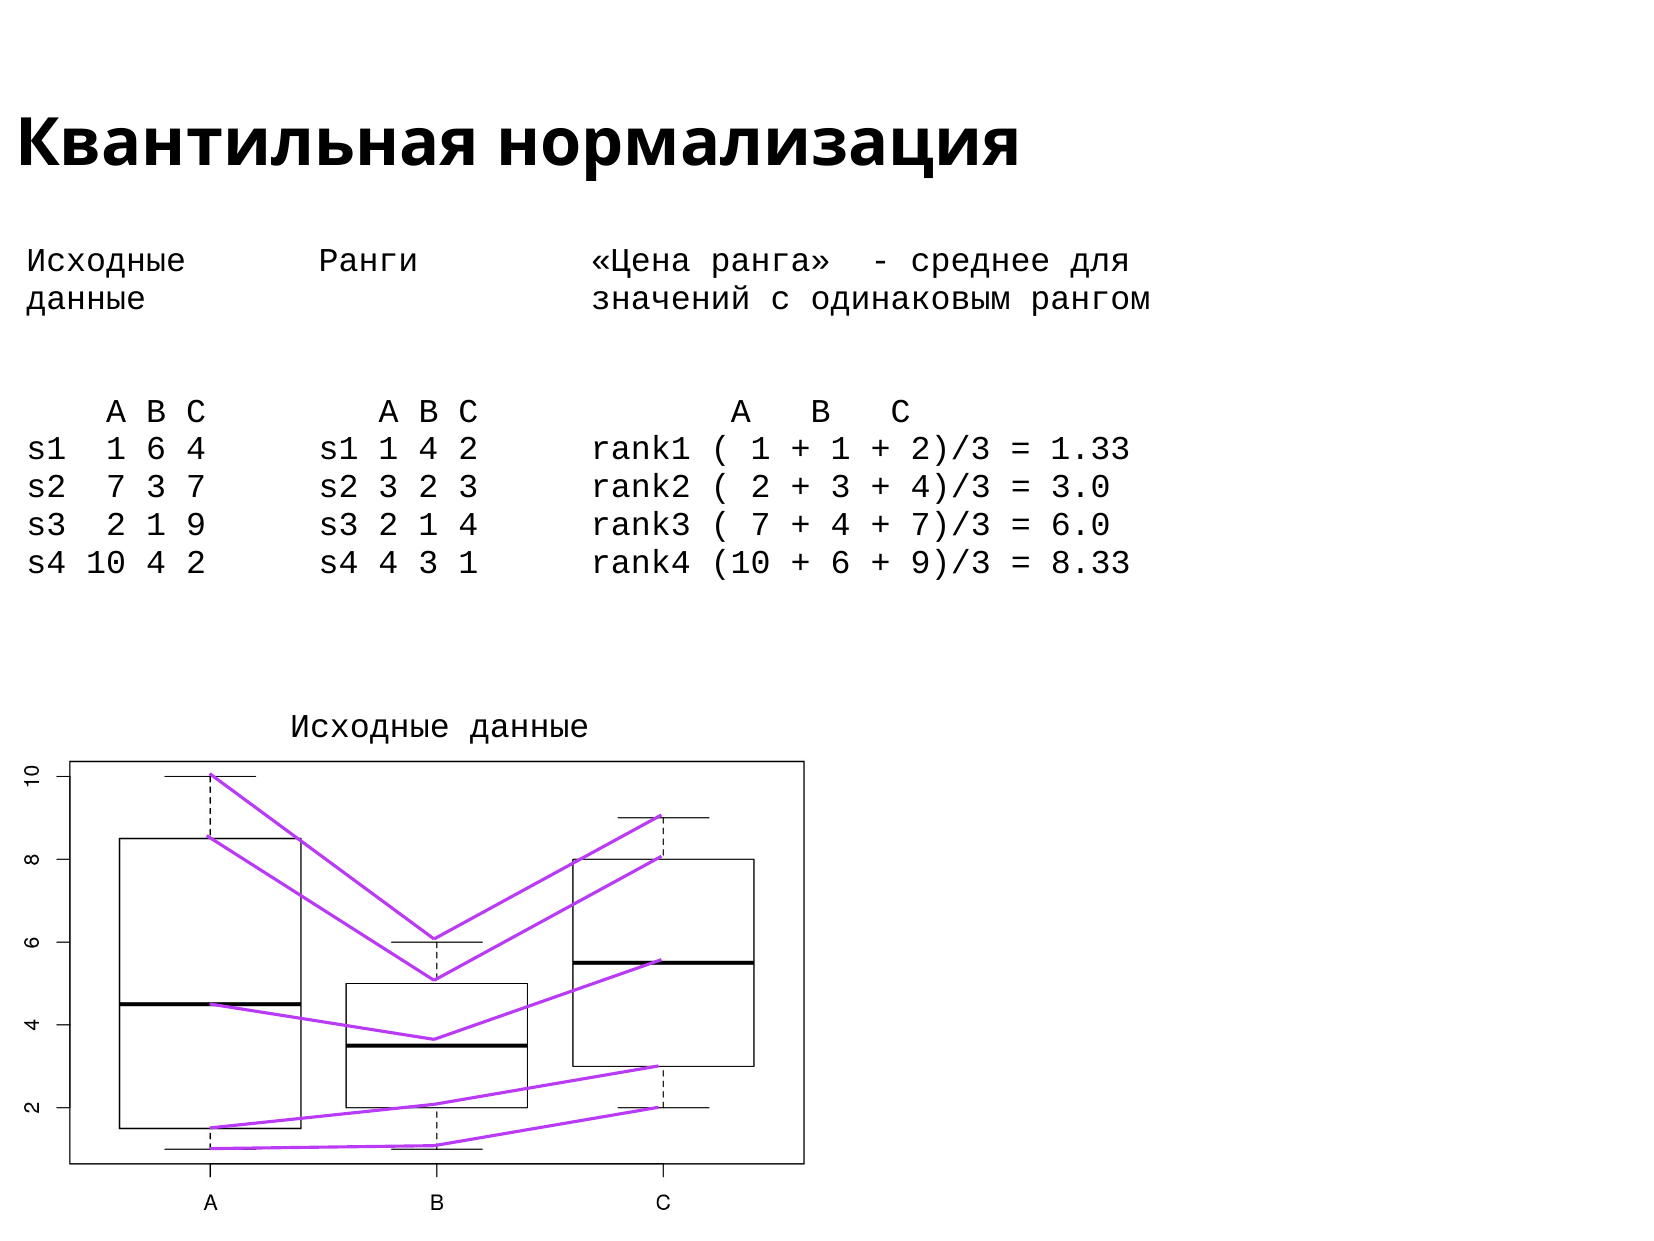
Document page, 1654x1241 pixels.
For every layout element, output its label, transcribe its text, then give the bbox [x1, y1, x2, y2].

text_box Исходные данные [271, 702, 609, 756]
picture [8, 741, 820, 1232]
text_box Исходные данные A B C s1 1 6 4 s2 7 3 7 s3 2 1 9 s4 10 4 2 [11, 236, 237, 591]
title Квантильная нормализация [15, 19, 1636, 260]
text_box Ранги A B C s1 1 4 2 s2 3 2 3 s3 2 1 4 s4 4 3 1 [303, 236, 509, 591]
text_box «Цена ранга» - среднее для значений с одинаковым рангом A B C rank1 ( 1 + 1 + 2)/3 = 1.33 rank2 ( 2 + 3 + 4)/3 = 3.0 rank3 ( 7 + 4 + 7)/3 = 6.0 rank4 (10 + 6 + 9)/3 = 8.33 [576, 236, 1185, 591]
